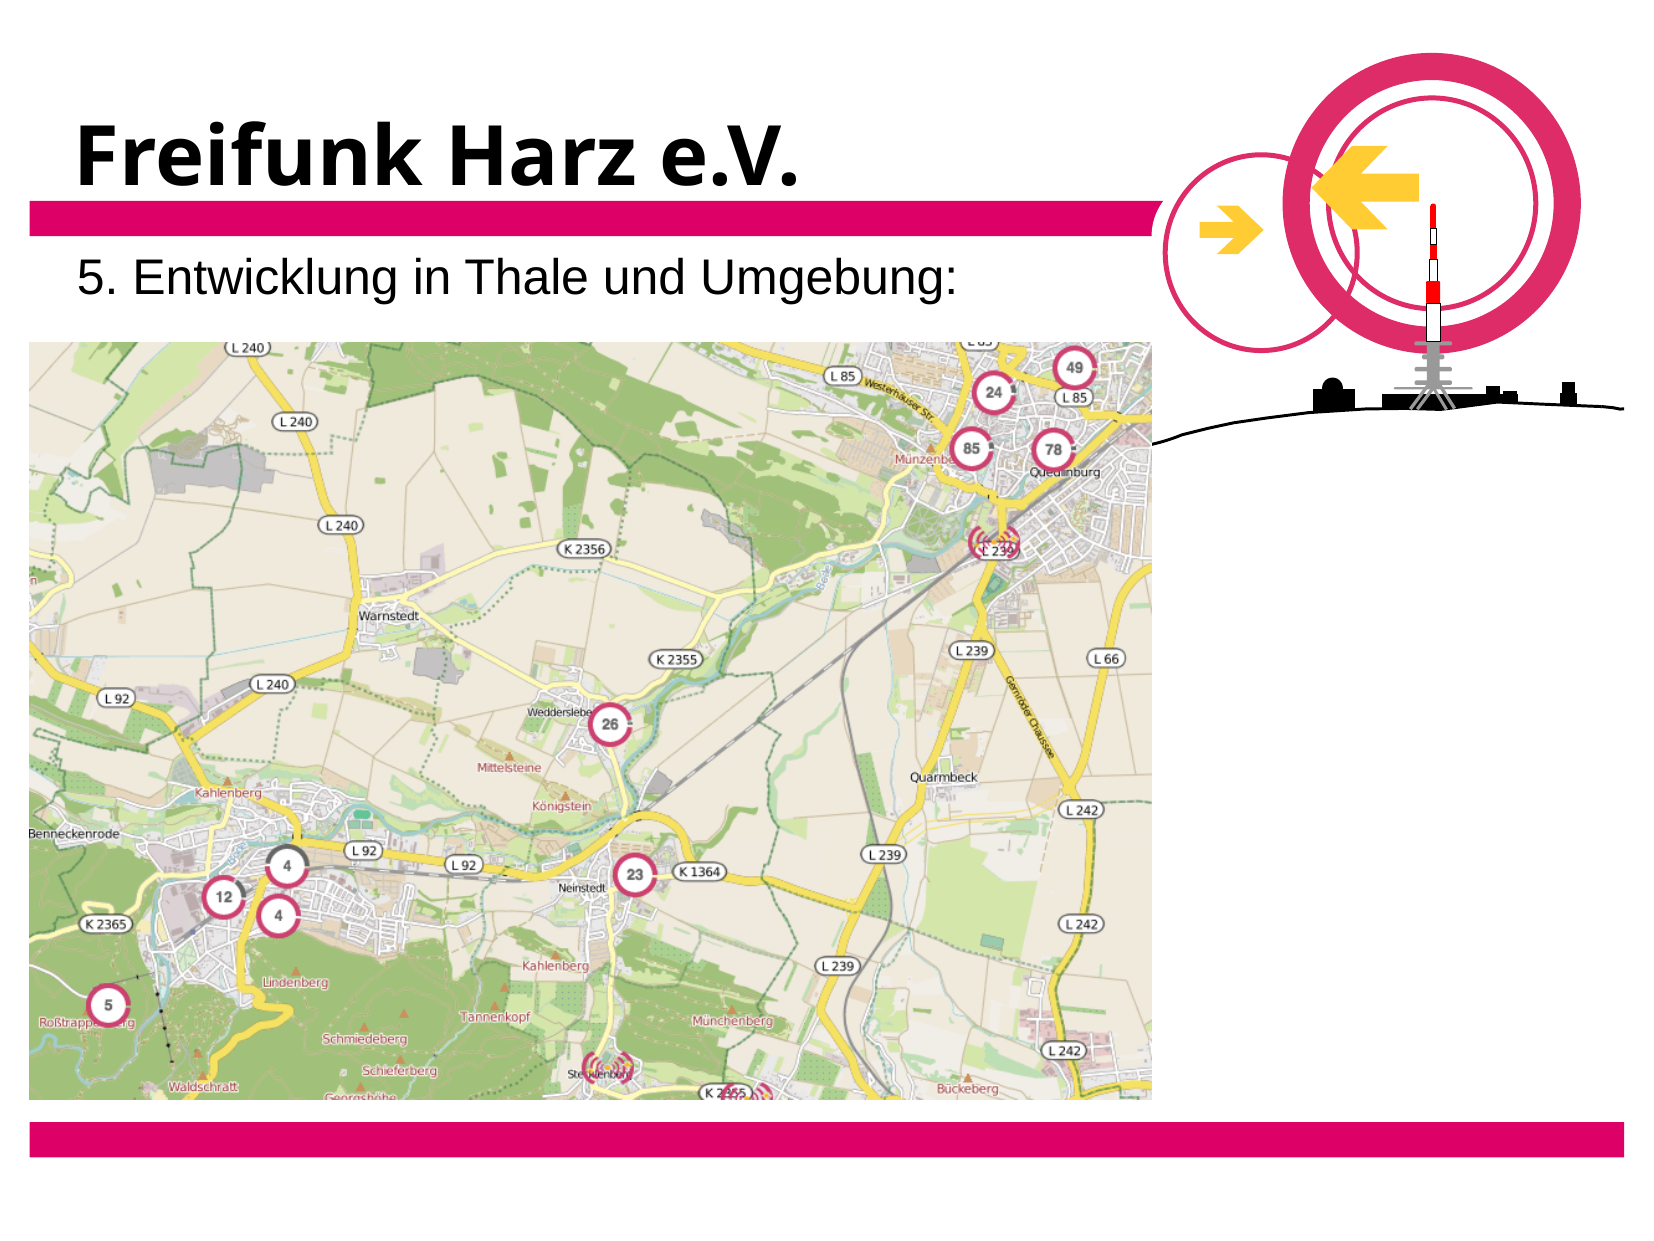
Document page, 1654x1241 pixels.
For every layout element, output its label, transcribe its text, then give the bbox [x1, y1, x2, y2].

picture [29, 342, 1152, 1100]
subtitle 5. Entwicklung in Thale und Umgebung: [76, 218, 1004, 337]
